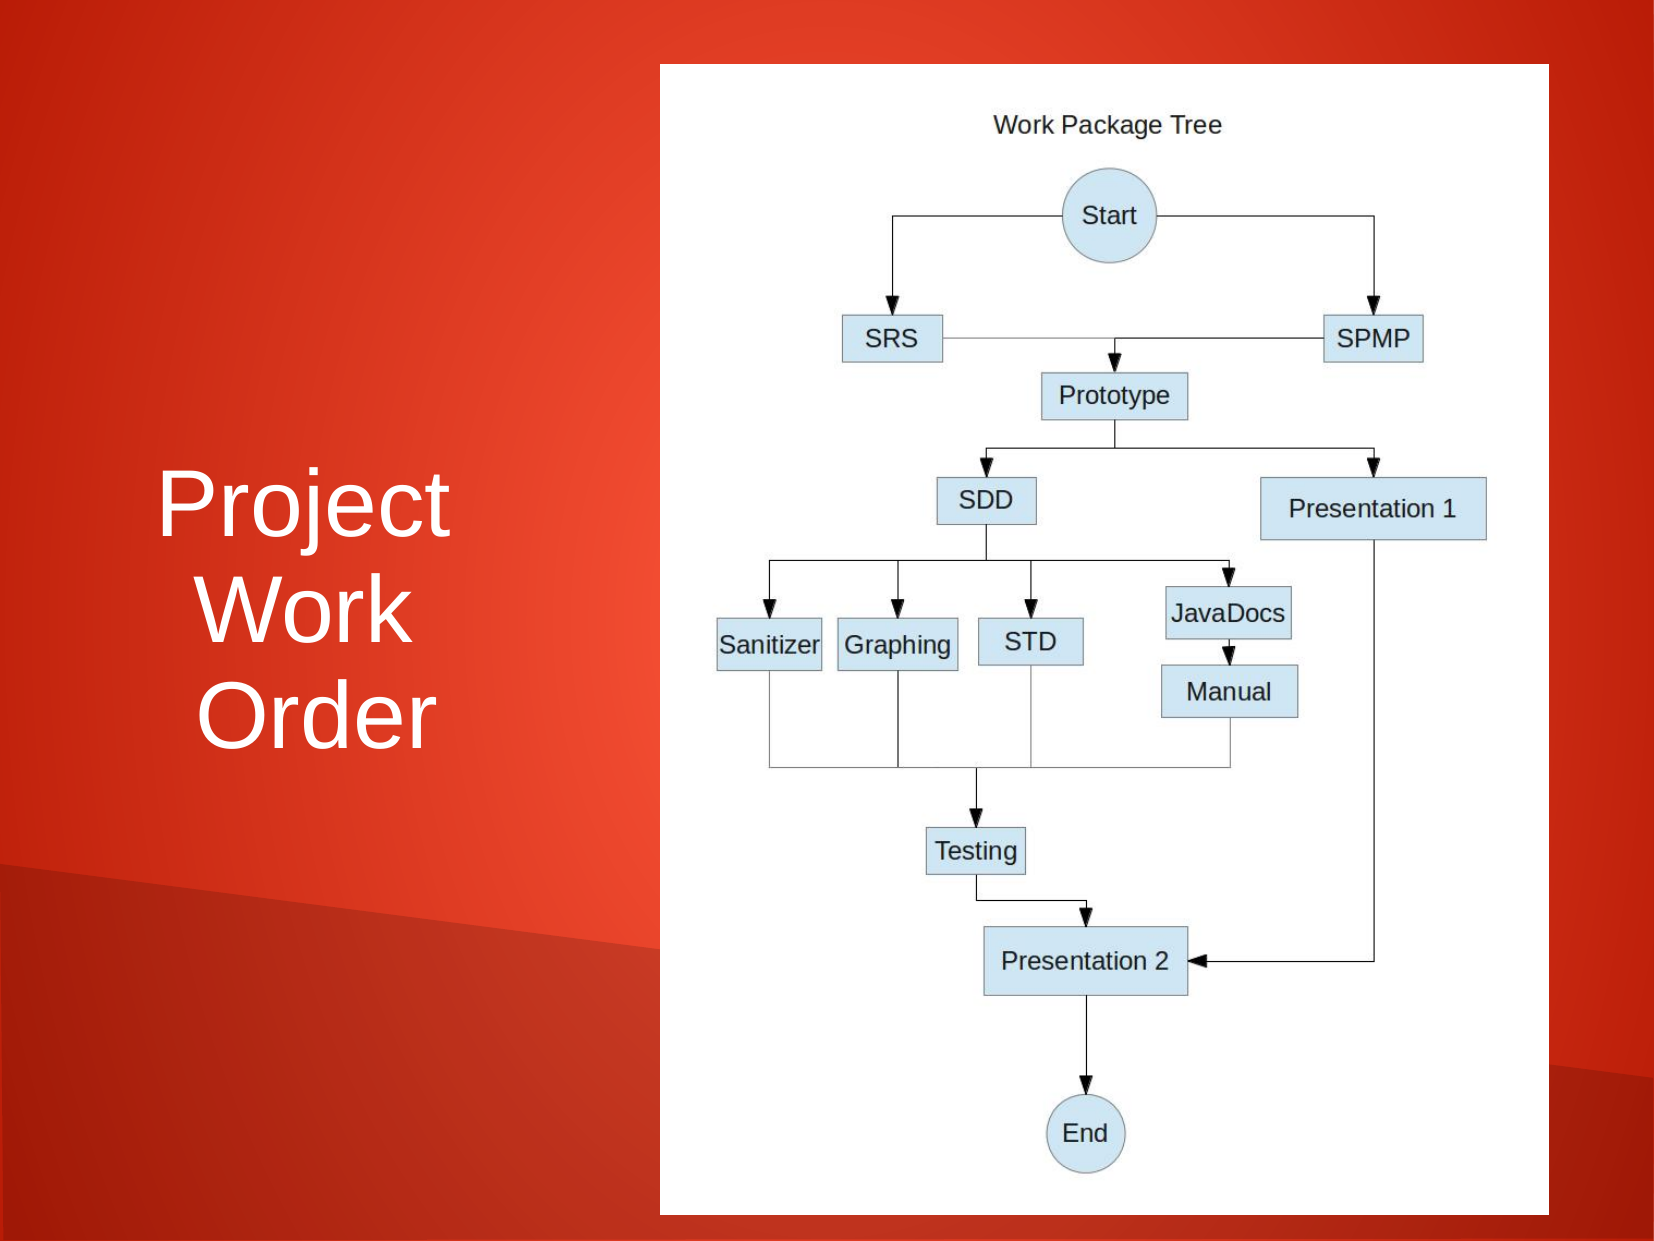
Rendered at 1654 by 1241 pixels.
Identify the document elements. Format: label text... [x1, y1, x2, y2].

picture [660, 64, 1549, 1216]
title Project Work Order [0, 450, 634, 769]
